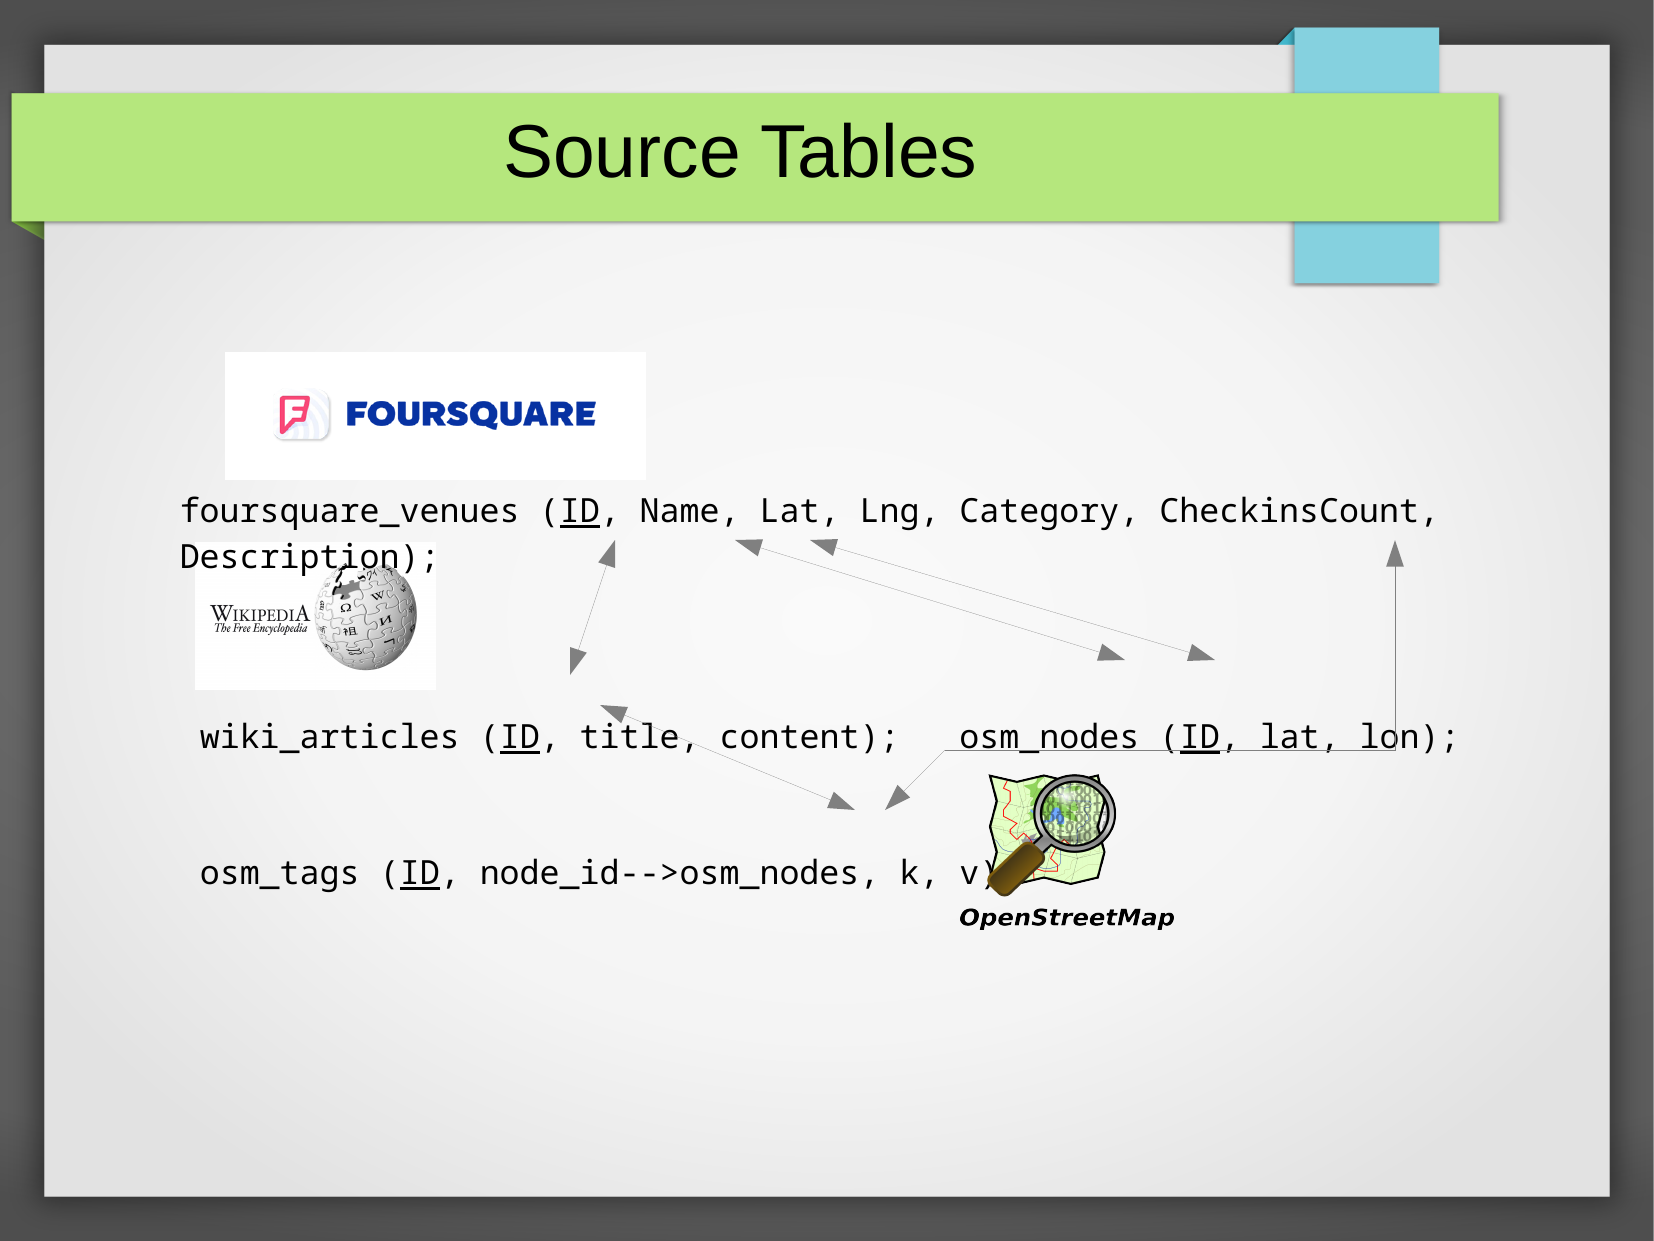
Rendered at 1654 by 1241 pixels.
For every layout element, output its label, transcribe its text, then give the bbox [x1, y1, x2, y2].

picture [0, 0, 1654, 1241]
title Source Tables [0, 47, 1426, 256]
text_box foursquare_venues (ID, Name, Lat, Lng, Category, CheckinsCount, Description); wiki_articles (ID, title, content); osm_nodes (ID, lat, lon); osm_tags (ID, node_id-->osm_nodes, k, v); [165, 480, 1654, 931]
